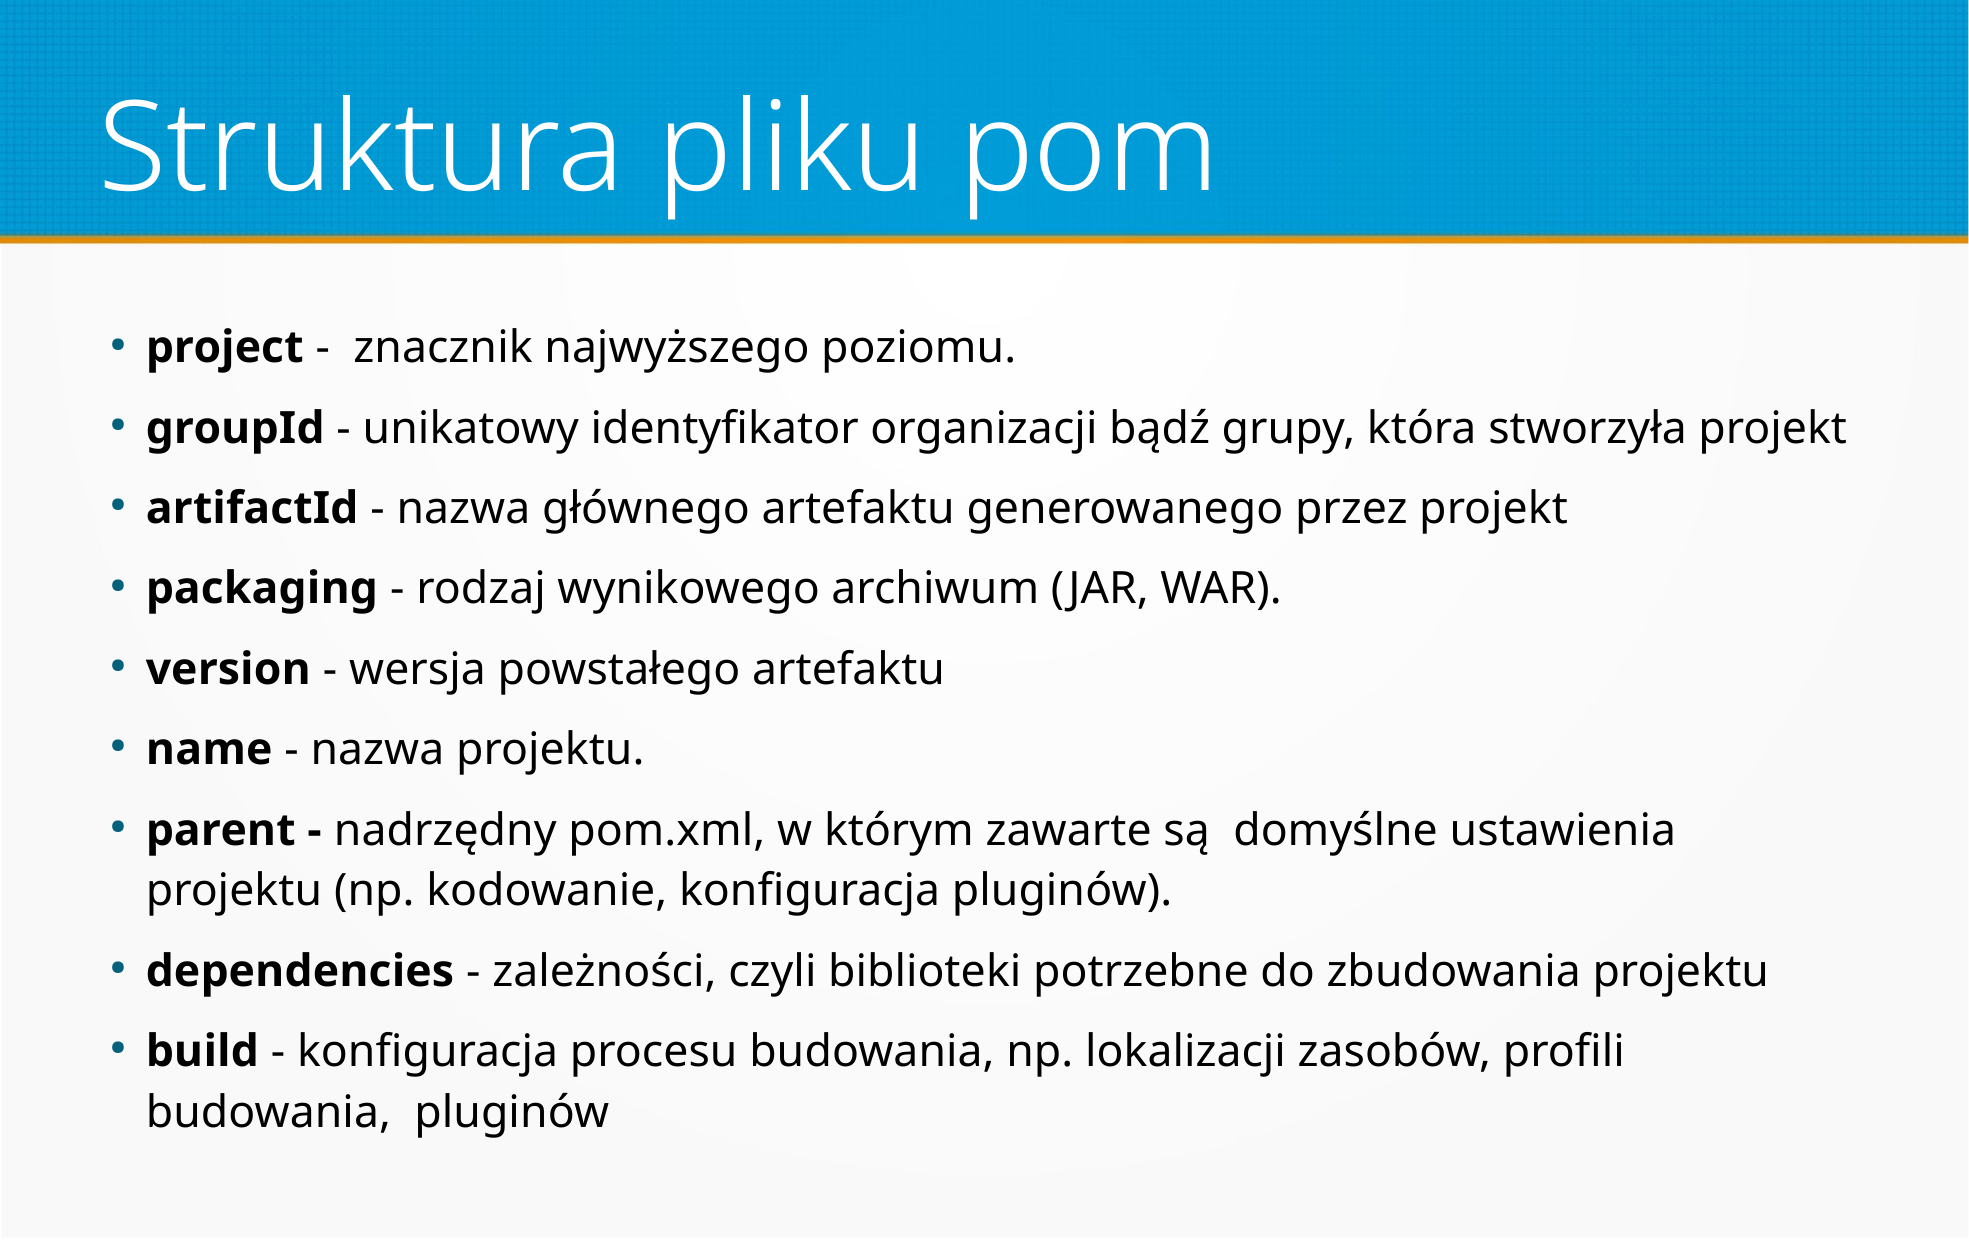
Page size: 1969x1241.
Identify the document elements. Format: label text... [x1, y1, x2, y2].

picture [0, 233, 1969, 1241]
list project - znacznik najwyższego poziomu. groupId - unikatowy identyfikator organizacji bądź grupy, która stworzyła projekt artifactId - nazwa głównego artefaktu generowanego przez projekt packaging - rodzaj wynikowego archiwum (JAR, WAR). version - wersja powstałego artefaktu name - nazwa projektu. parent - nadrzędny pom.xml, w którym zawarte są domyślne ustawienia projektu (np. kodowanie, konfiguracja pluginów). dependencies - zależności, czyli biblioteki potrzebne do zbudowania projektu build - konfiguracja procesu budowania, np. lokalizacji zasobów, profili budowania, pluginów [98, 315, 1861, 1171]
title Struktura pliku pom [98, 19, 1870, 227]
